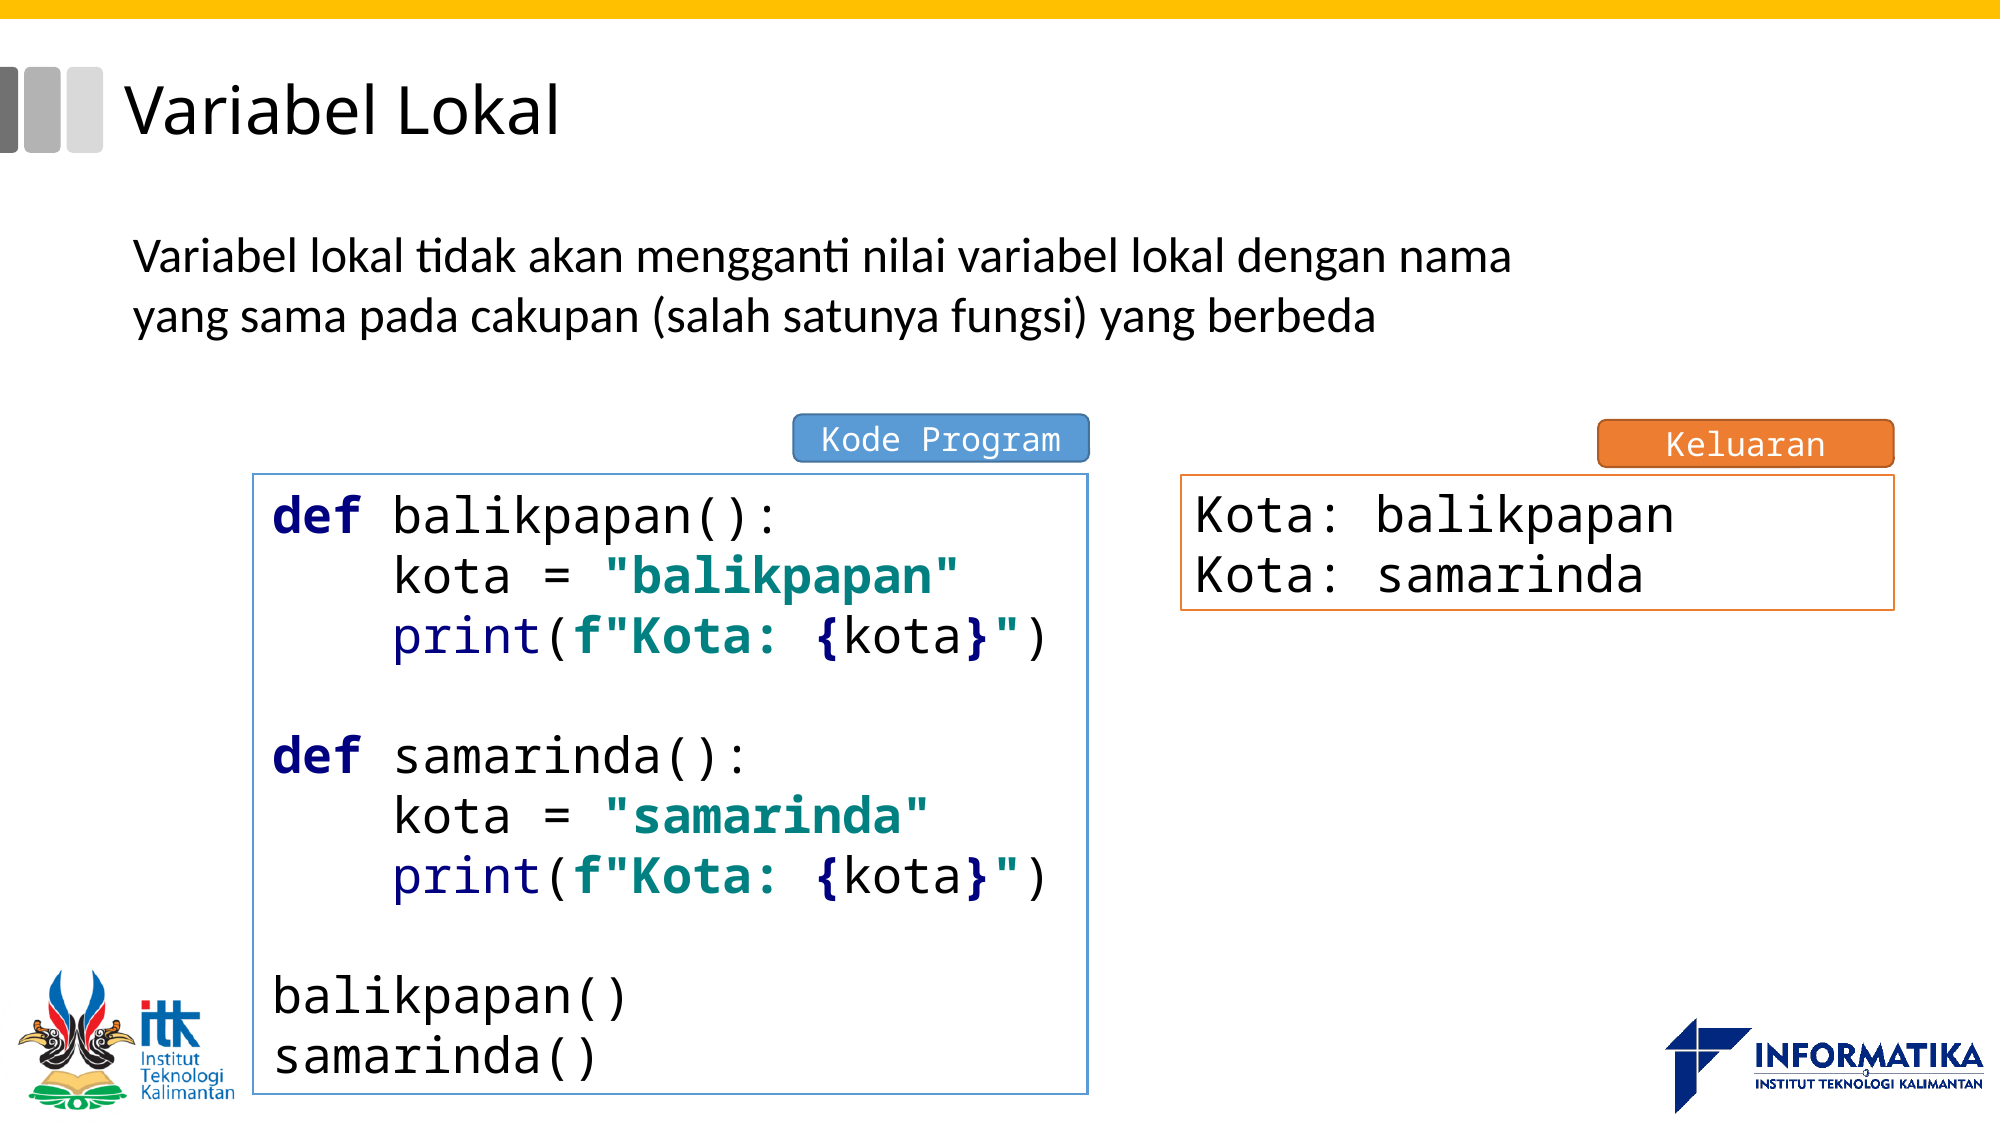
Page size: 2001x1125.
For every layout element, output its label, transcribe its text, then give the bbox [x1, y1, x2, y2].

text_box Kode Program [793, 414, 1089, 462]
text_box Variabel lokal tidak akan mengganti nilai variabel lokal dengan nama yang sama pada cakupan (salah satunya fungsi) yang berbeda [118, 215, 1588, 351]
text_box Kota: balikpapan Kota: samarinda [1181, 475, 1894, 611]
picture [0, 935, 253, 1125]
text_box Keluaran [1598, 419, 1894, 468]
title Variabel Lokal [104, 56, 1830, 275]
picture [1664, 1017, 1984, 1114]
text_box def balikpapan(): kota = "balikpapan" print(f"Kota: {kota}") def samarinda(): kota = "samarinda" print(f"Kota: {kota}") balikpapan() samarinda() [252, 473, 1088, 1094]
text_box [0, 0, 2000, 19]
